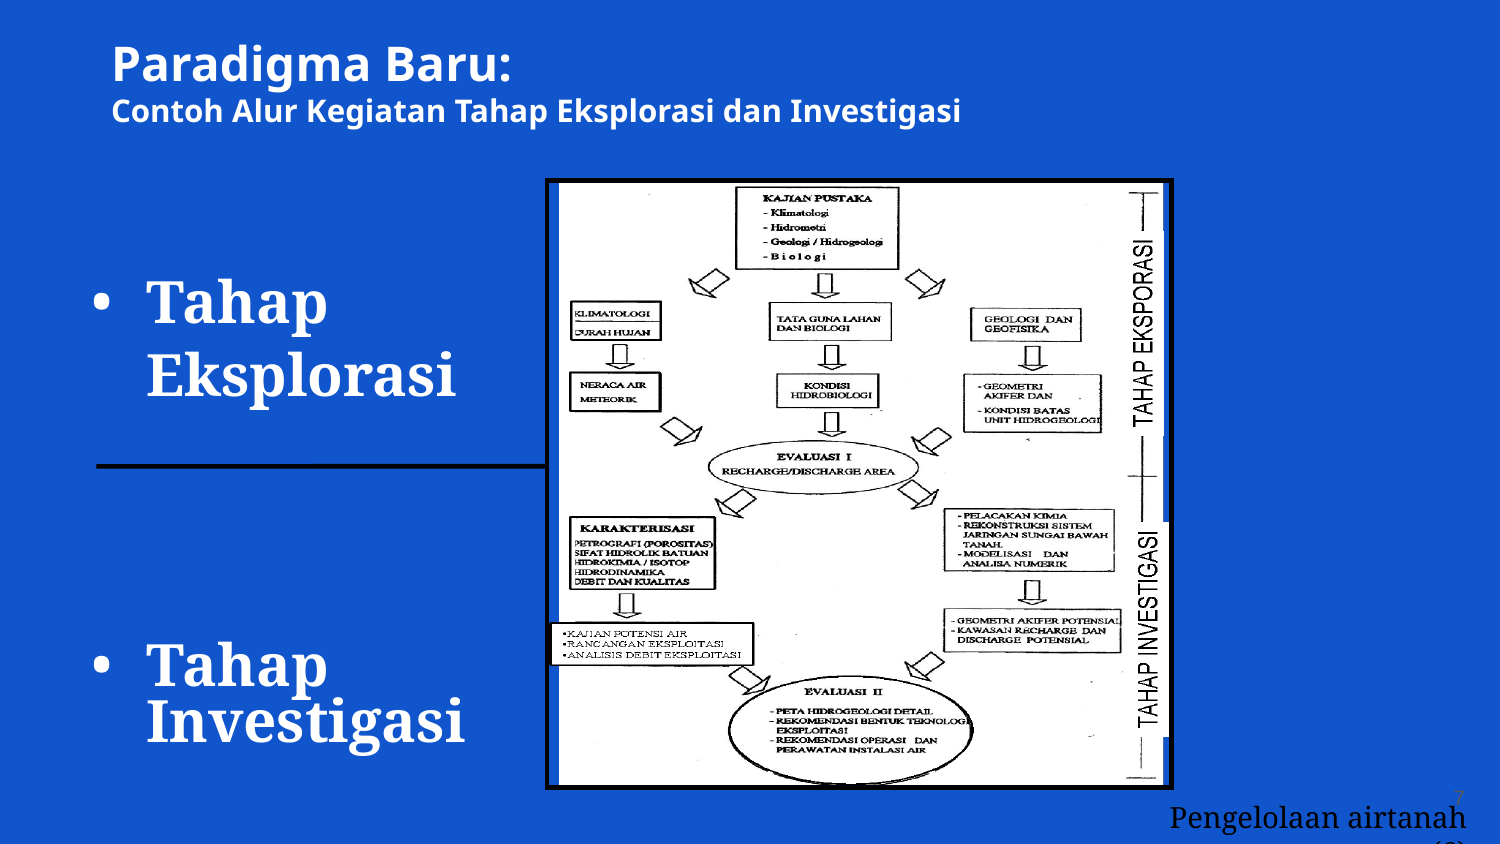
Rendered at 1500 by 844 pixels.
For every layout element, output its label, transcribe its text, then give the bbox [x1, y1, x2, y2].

slide_number <number> [1389, 764, 1480, 830]
text_box Pengelolaan airtanah (6)‏ [1127, 791, 1389, 830]
picture [549, 182, 1170, 786]
text_box Paradigma Baru: Contoh Alur Kegiatan Tahap Eksplorasi dan Investigasi [96, 11, 1447, 151]
text_box Tahap Eksplorasi Tahap Investigasi [76, 271, 514, 803]
